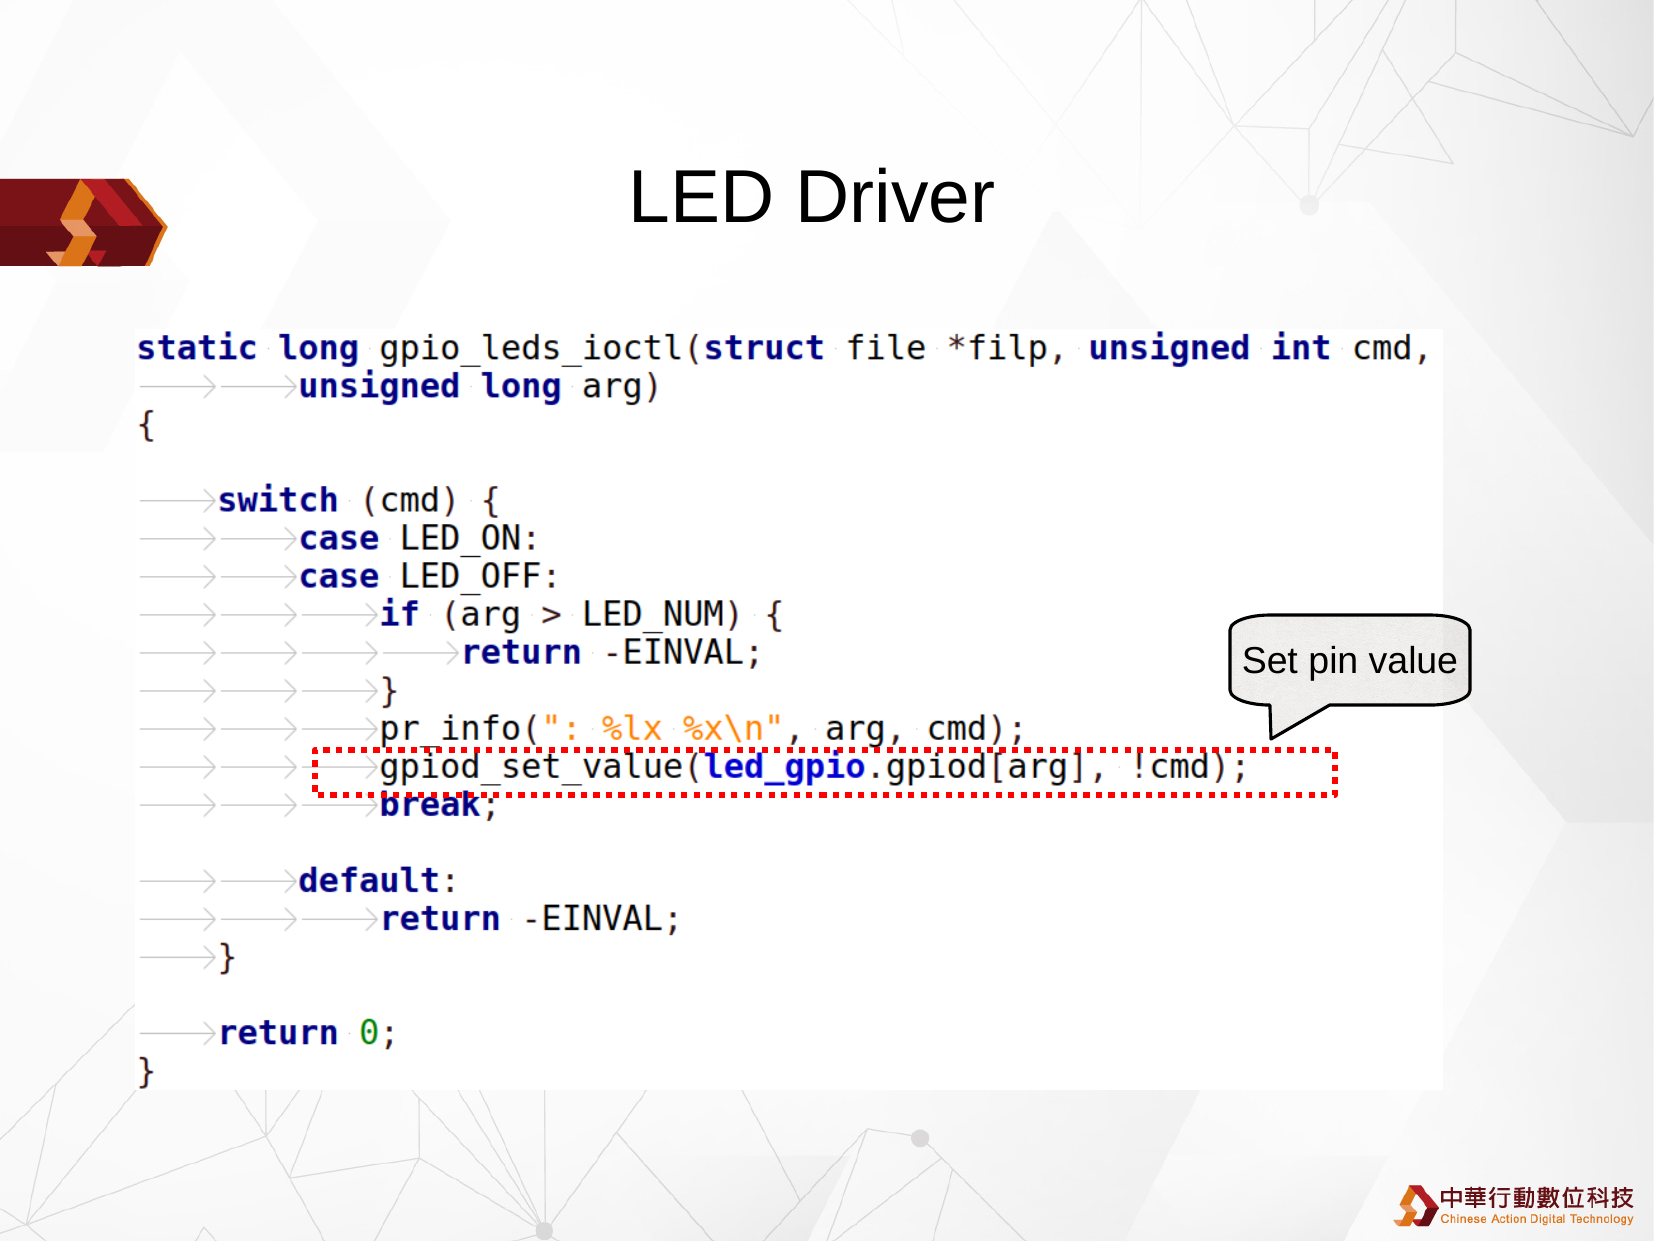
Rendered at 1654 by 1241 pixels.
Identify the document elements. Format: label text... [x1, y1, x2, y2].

text_box Set pin value [1230, 615, 1471, 740]
title LED Driver [118, 112, 1506, 281]
picture [0, 0, 1654, 1241]
